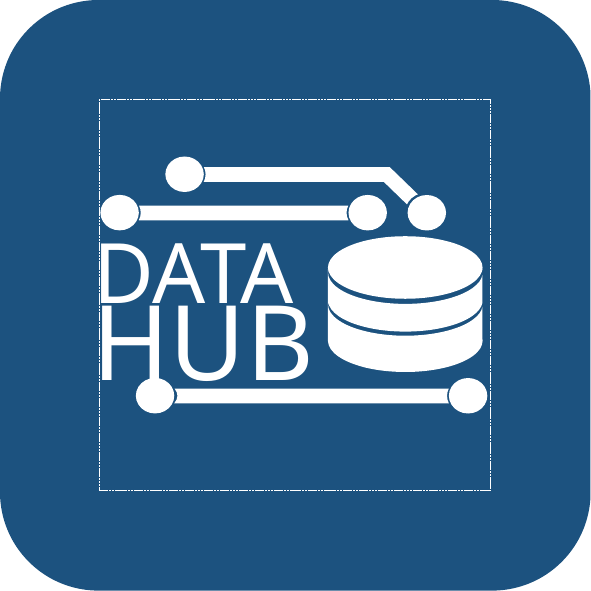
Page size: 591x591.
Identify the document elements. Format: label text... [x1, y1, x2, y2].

text_box HUB [77, 261, 477, 402]
text_box DATA [79, 206, 516, 322]
text_box HUB [344, 322, 467, 335]
text_box [0, 0, 591, 591]
